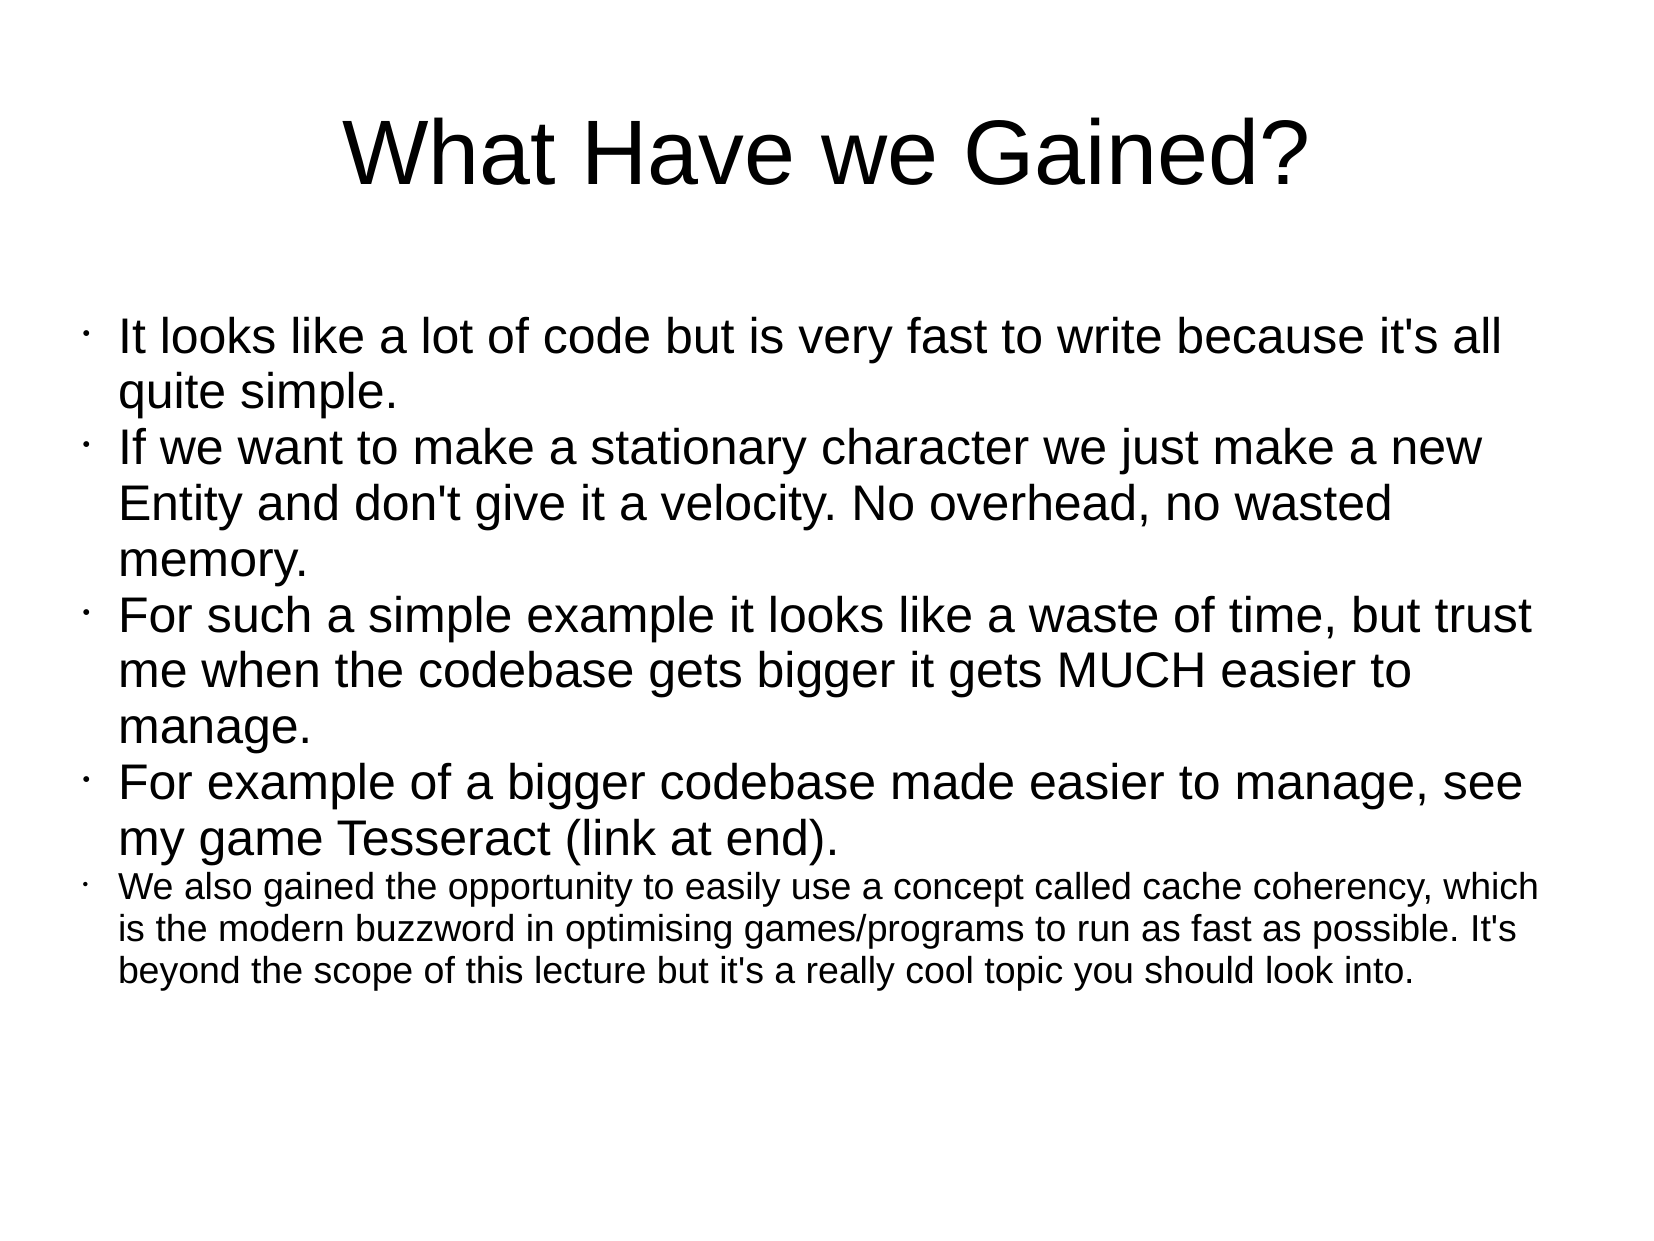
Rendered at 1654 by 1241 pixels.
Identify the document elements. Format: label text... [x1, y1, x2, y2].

subtitle It looks like a lot of code but is very fast to write because it's all quite simple. If we want to make a stationary character we just make a new Entity and don't give it a velocity. No overhead, no wasted memory. For such a simple example it looks like a waste of time, but trust me when the codebase gets bigger it gets MUCH easier to manage. For example of a bigger codebase made easier to manage, see my game Tesseract (link at end). We also gained the opportunity to easily use a concept called cache coherency, which is the modern buzzword in optimising games/programs to run as fast as possible. It's beyond the scope of this lecture but it's a really cool topic you should look into. [82, 290, 1571, 1010]
title What Have we Gained? [82, 49, 1571, 257]
